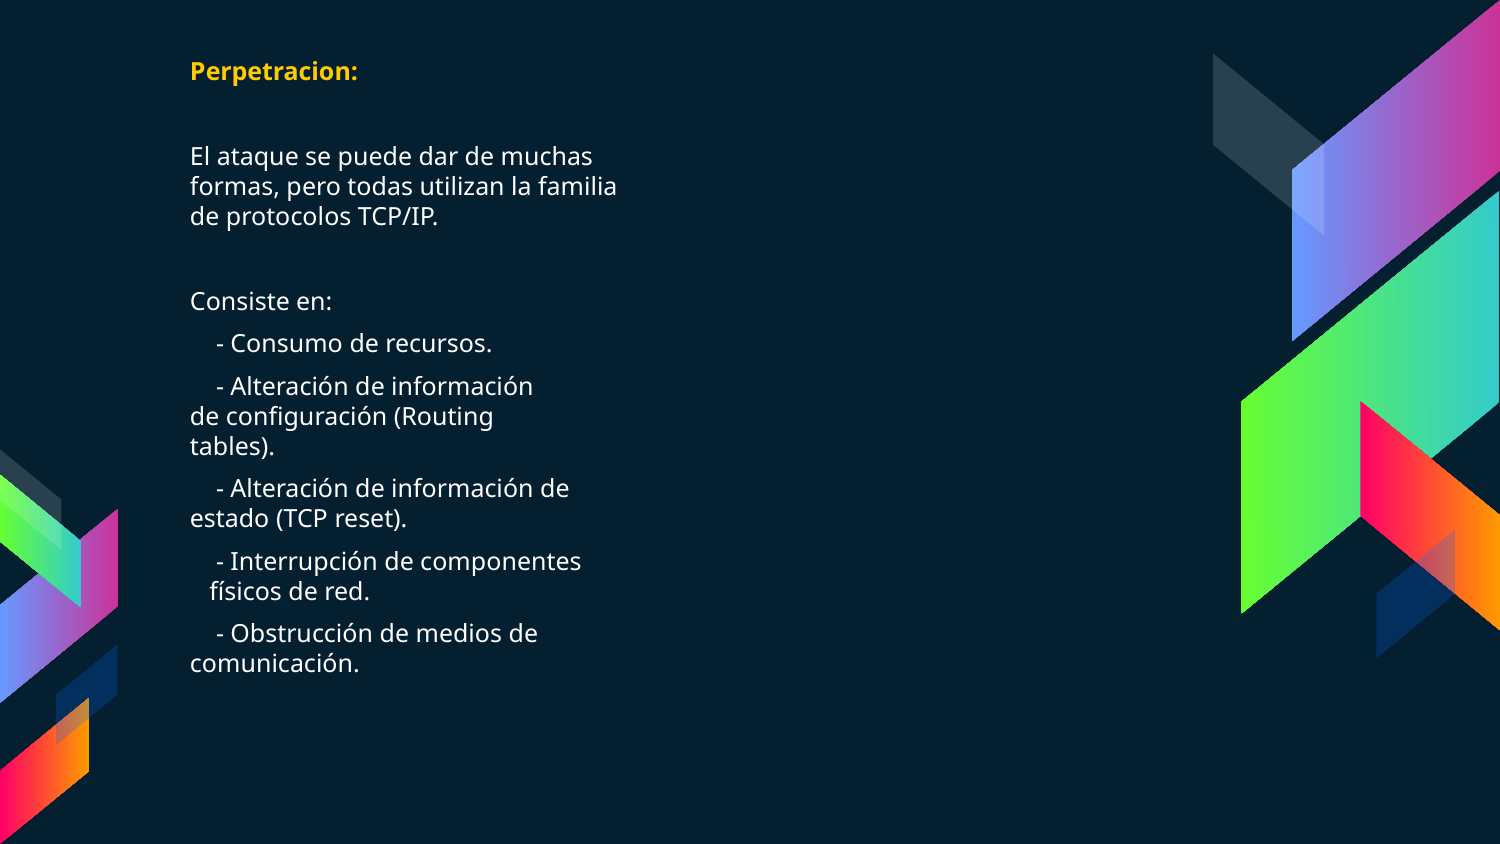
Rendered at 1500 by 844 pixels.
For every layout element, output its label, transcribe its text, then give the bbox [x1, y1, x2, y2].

list Perpetracion: El ataque se puede dar de muchas formas, pero todas utilizan la familia de protocolos TCP/IP. Consiste en: - Consumo de recursos. - Alteración de información de configuración (Routing tables). - Alteración de información de estado (TCP reset). - Interrupción de componentes físicos de red. - Obstrucción de medios de comunicación. [175, 40, 655, 512]
